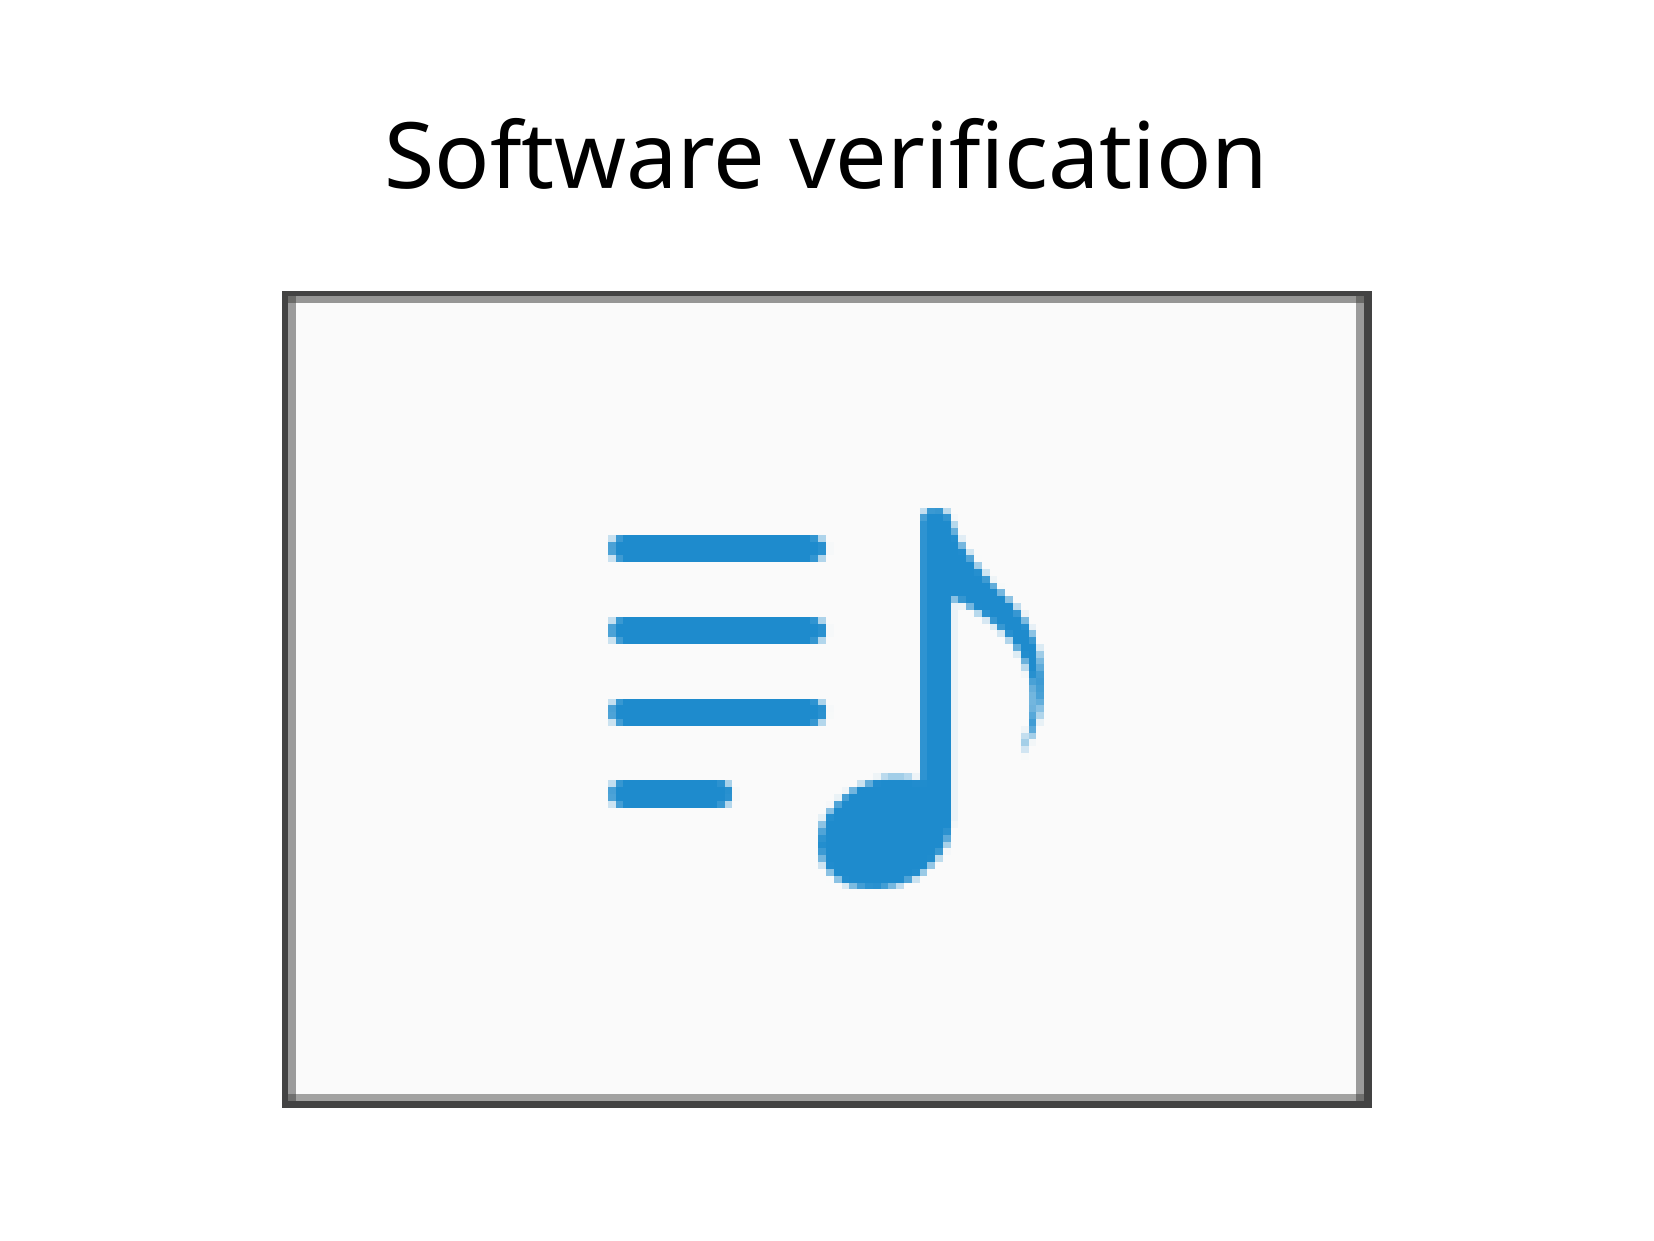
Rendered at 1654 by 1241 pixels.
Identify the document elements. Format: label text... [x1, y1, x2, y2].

title Software verification [82, 49, 1571, 257]
text_box [281, 290, 1373, 1109]
